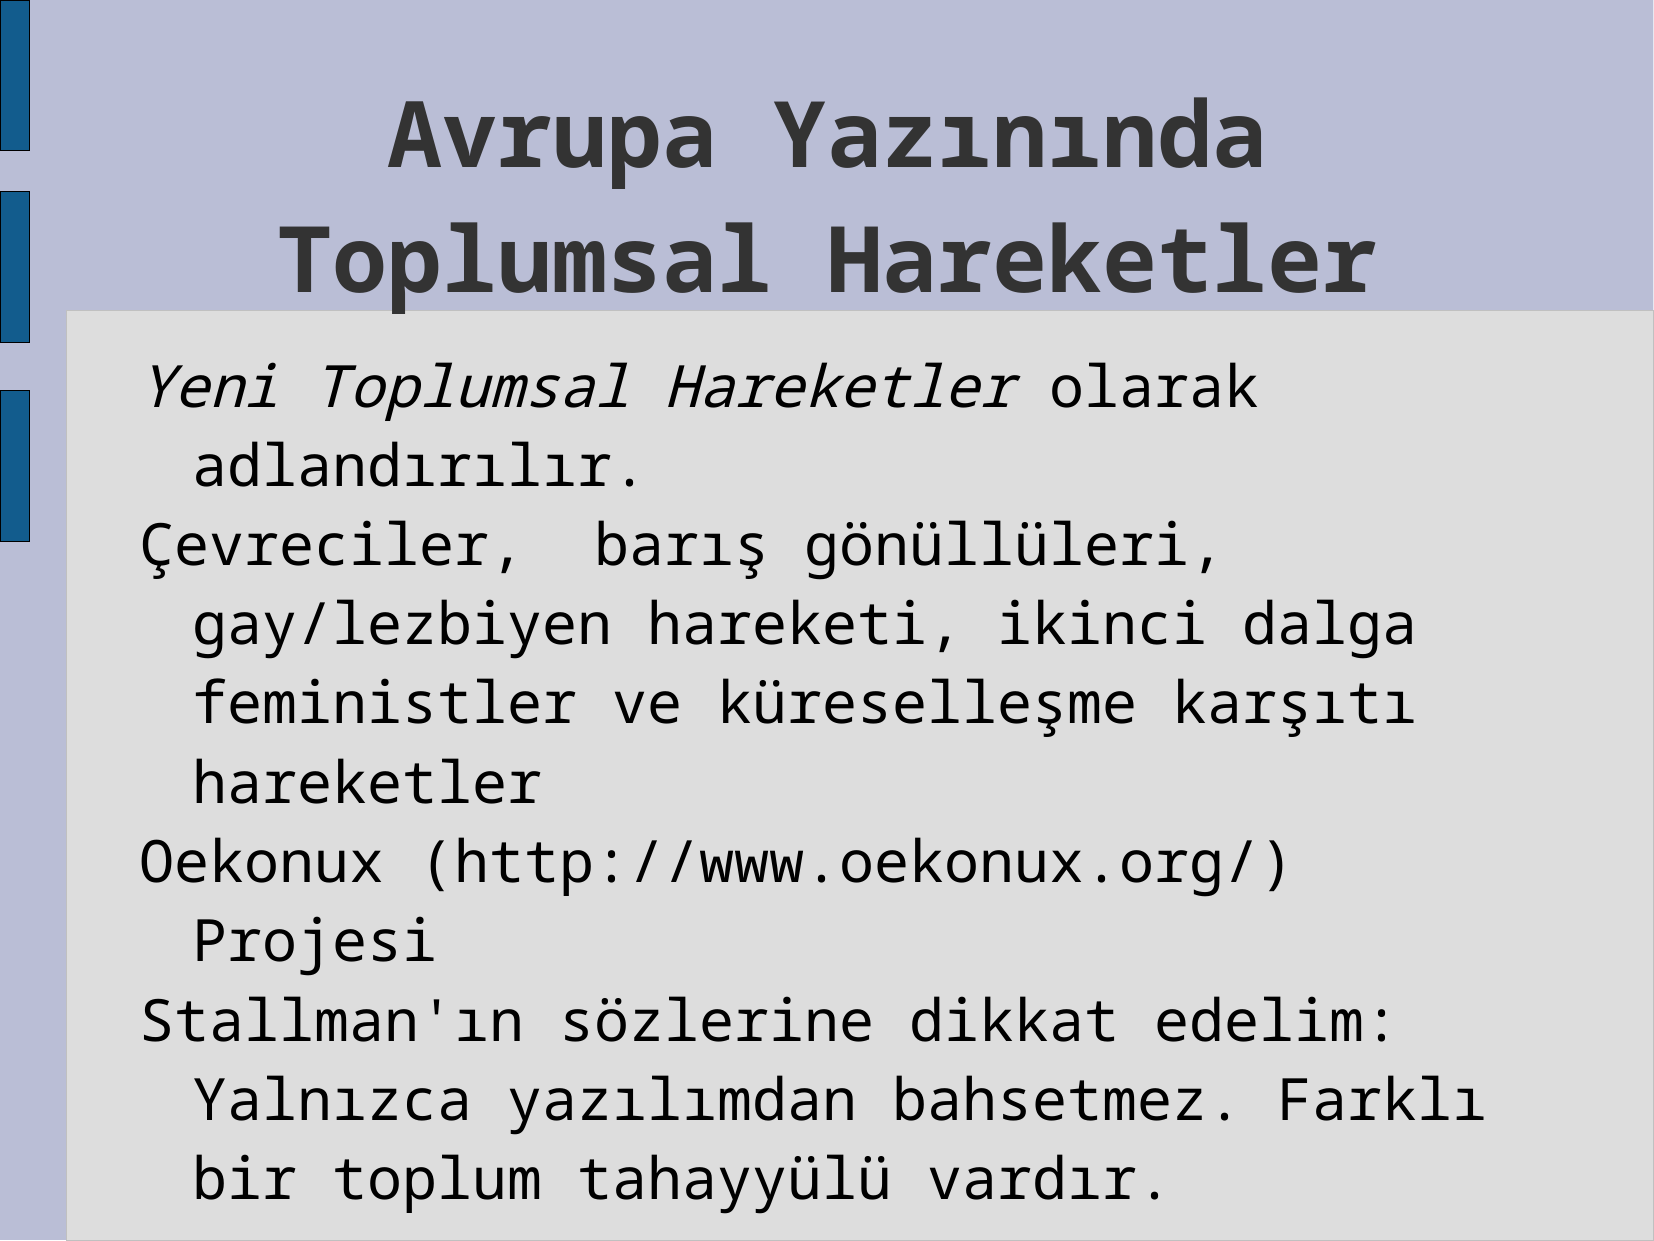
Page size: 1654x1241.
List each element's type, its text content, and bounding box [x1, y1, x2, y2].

list Yeni Toplumsal Hareketler olarak adlandırılır. Çevreciler, barış gönüllüleri, gay/lezbiyen hareketi, ikinci dalga feministler ve küreselleşme karşıtı hareketler Oekonux (http://www.oekonux.org/) Projesi Stallman'ın sözlerine dikkat edelim: Yalnızca yazılımdan bahsetmez. Farklı bir toplum tahayyülü vardır. [121, 344, 1534, 1127]
title Avrupa Yazınında Toplumsal Hareketler [121, 88, 1534, 301]
